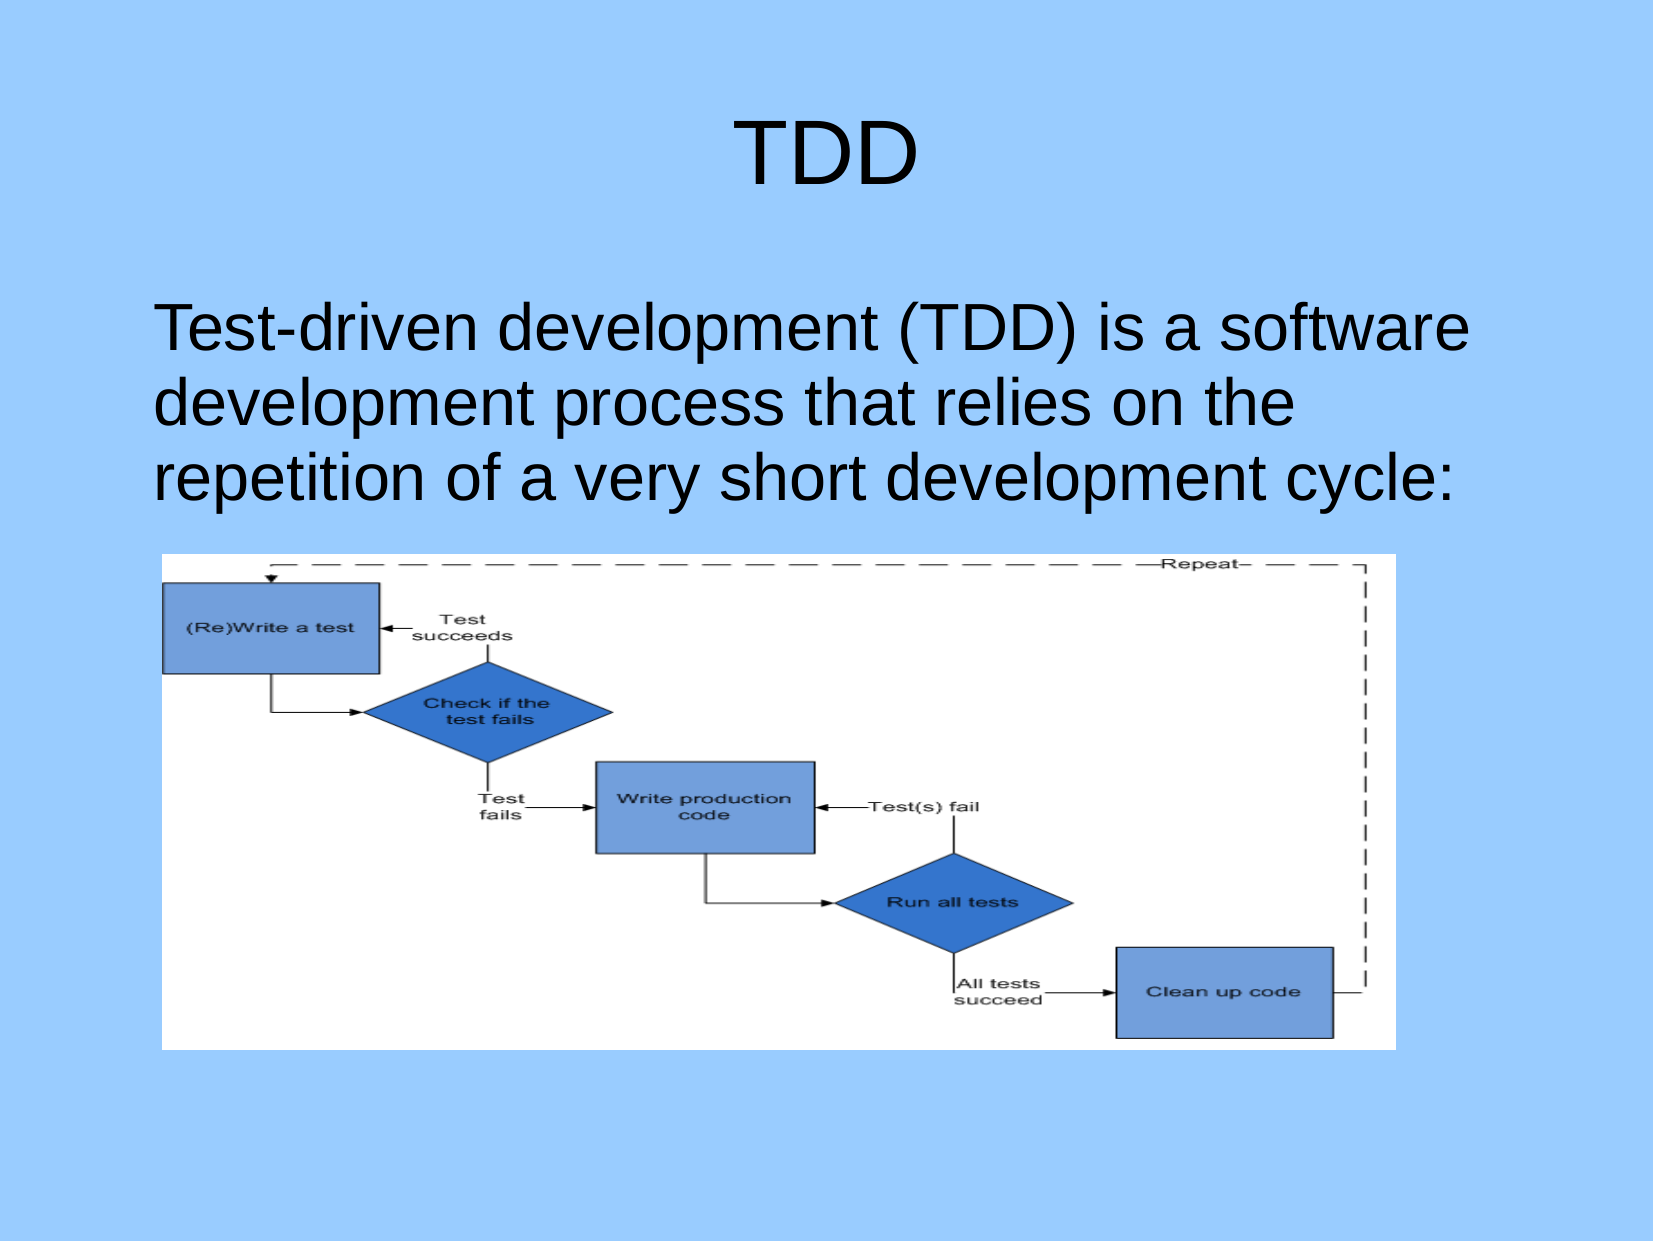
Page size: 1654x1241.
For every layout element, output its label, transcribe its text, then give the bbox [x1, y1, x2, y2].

list Test-driven development (TDD) is a software development process that relies on the repetition of a very short development cycle: [82, 290, 1571, 1010]
title TDD [82, 49, 1571, 257]
picture [162, 554, 1396, 1051]
